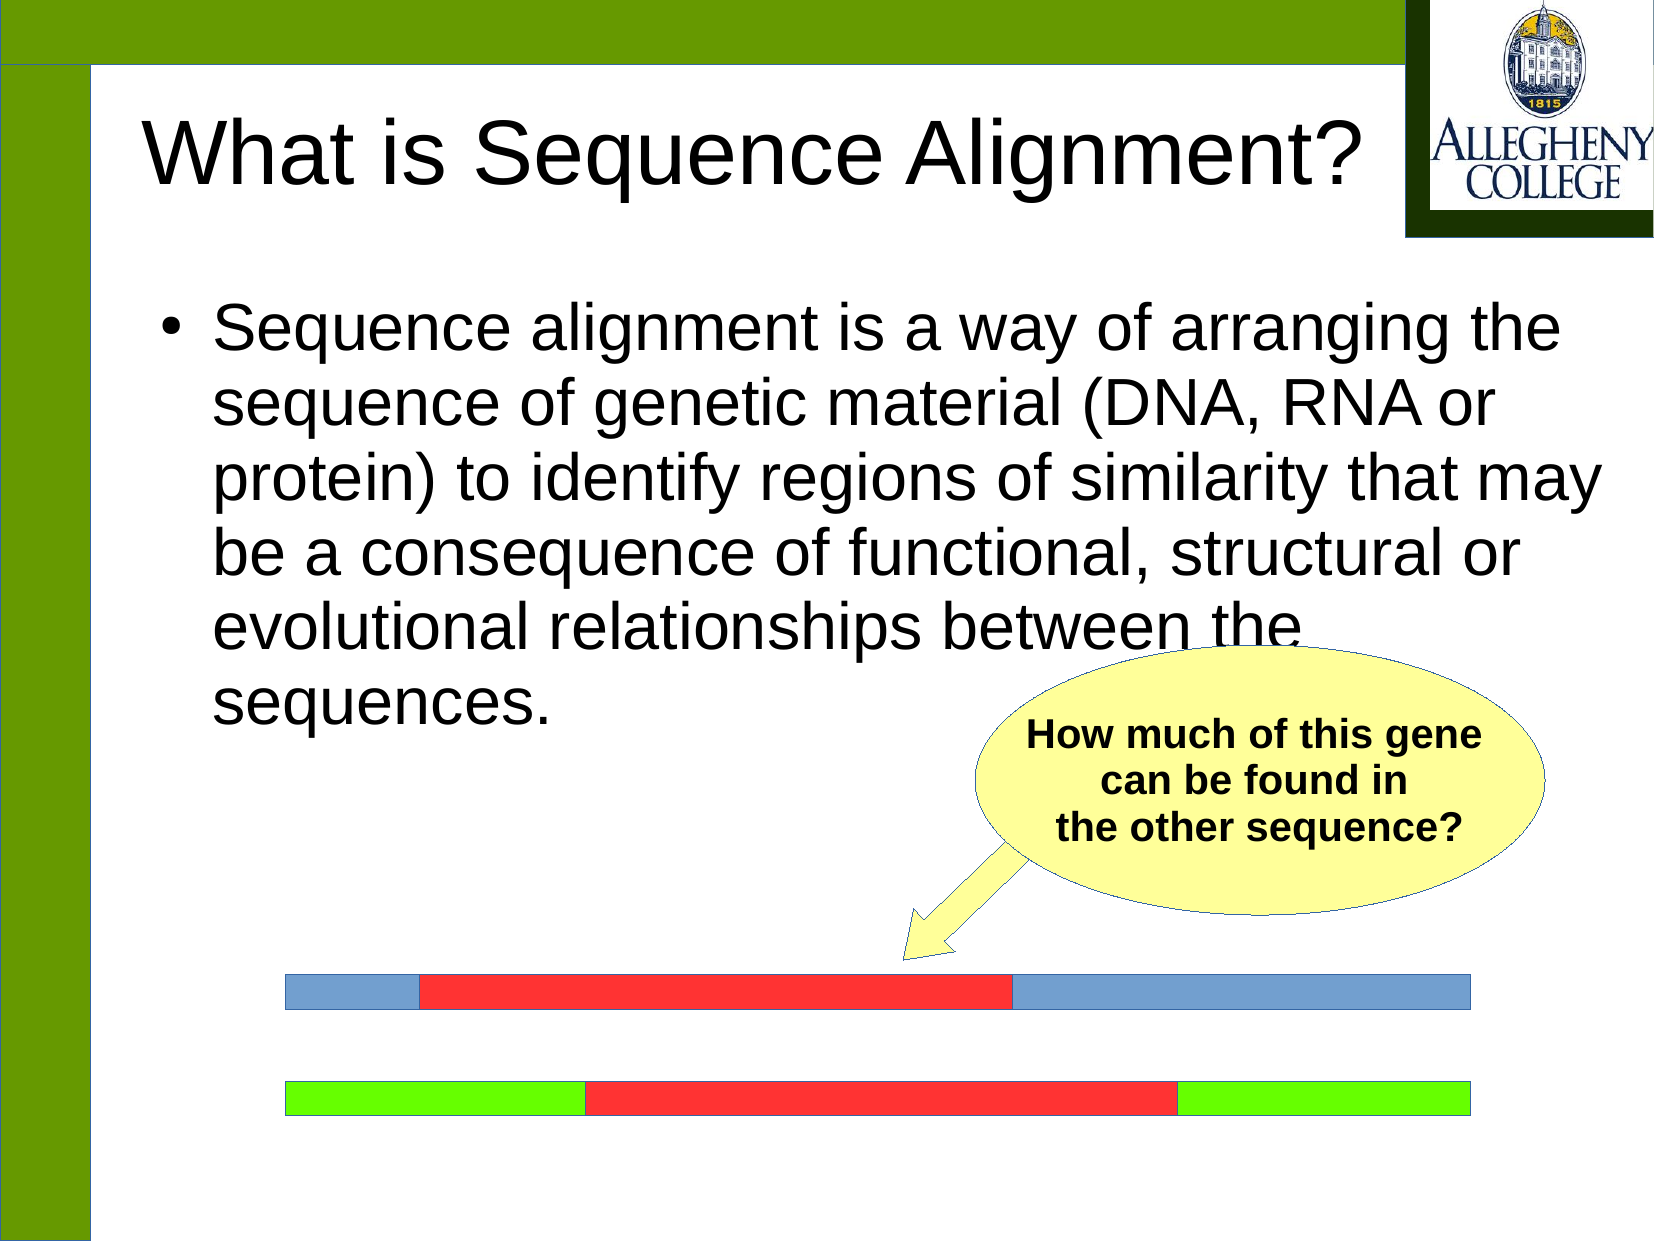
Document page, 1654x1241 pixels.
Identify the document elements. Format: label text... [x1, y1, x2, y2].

text_box [0, 0, 1654, 1241]
picture [1430, 0, 1654, 210]
text_box How much of this gene can be found in the other sequence? [975, 645, 1546, 916]
text_box [903, 841, 1029, 961]
text_box [285, 1081, 1471, 1116]
title What is Sequence Alignment? [112, 65, 1396, 257]
text_box [285, 974, 1471, 1010]
list Sequence alignment is a way of arranging the sequence of genetic material (DNA, RNA or protein) to identify regions of similarity that may be a consequence of functional, structural or evolutional relationships between the sequences. [141, 290, 1630, 1010]
